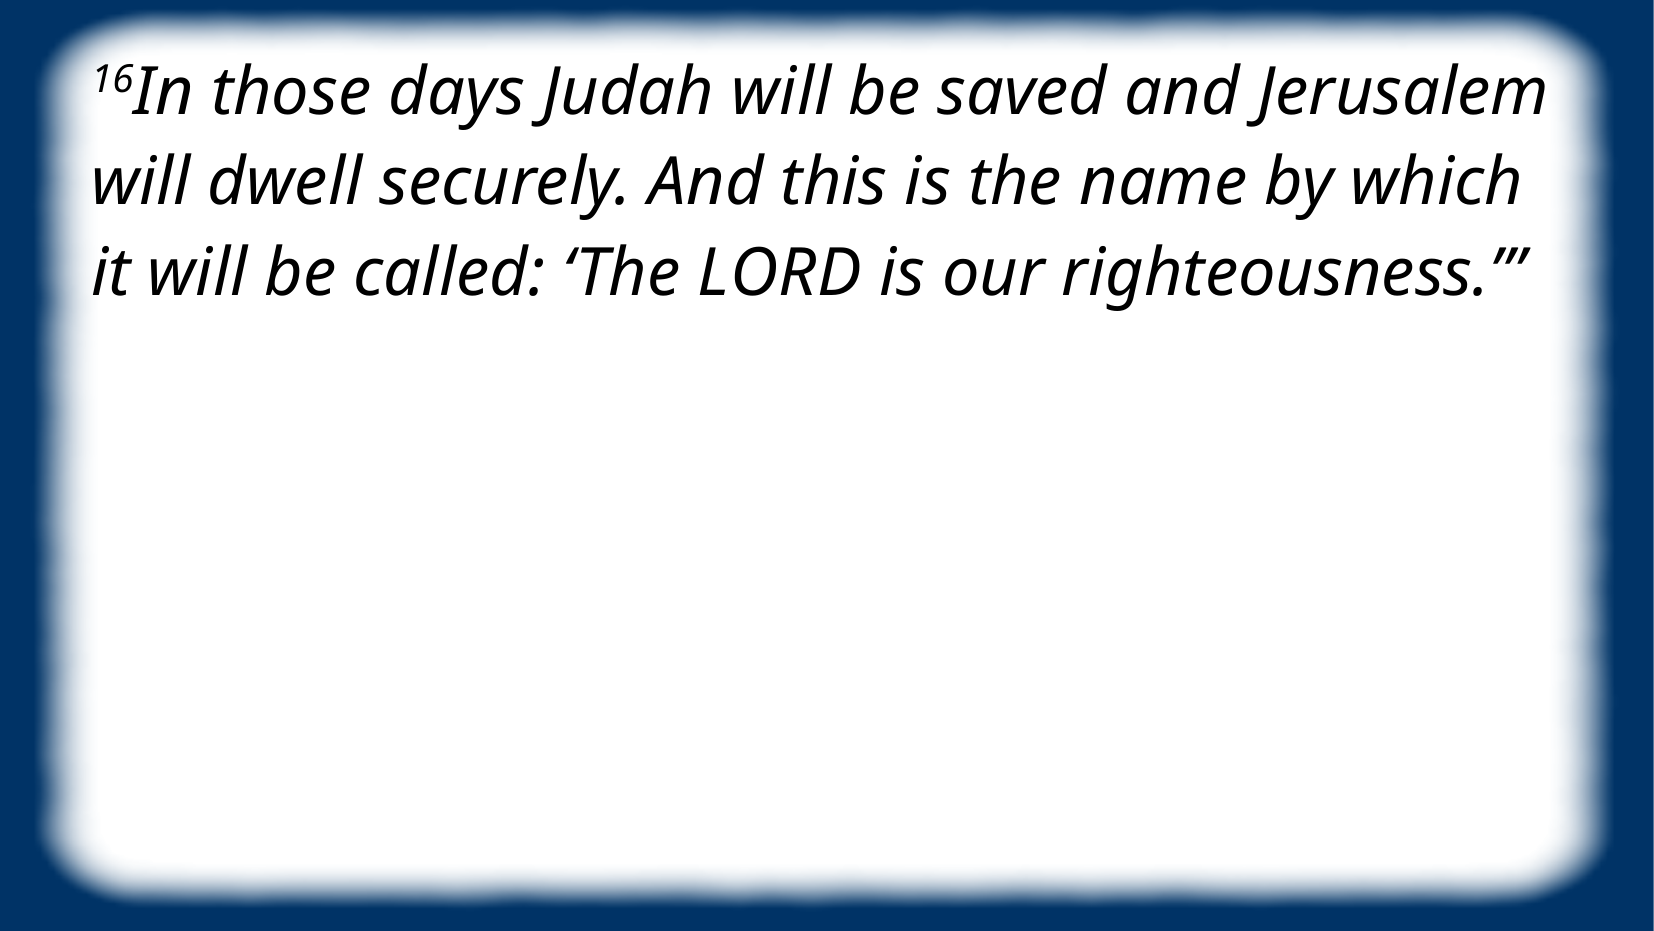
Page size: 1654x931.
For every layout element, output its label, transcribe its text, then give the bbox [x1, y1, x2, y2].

picture [0, 0, 1654, 931]
text_box 16In those days Judah will be saved and Jerusalem will dwell securely. And this is the name by which it will be called: ‘The LORD is our righteousness.’” [76, 35, 1577, 406]
